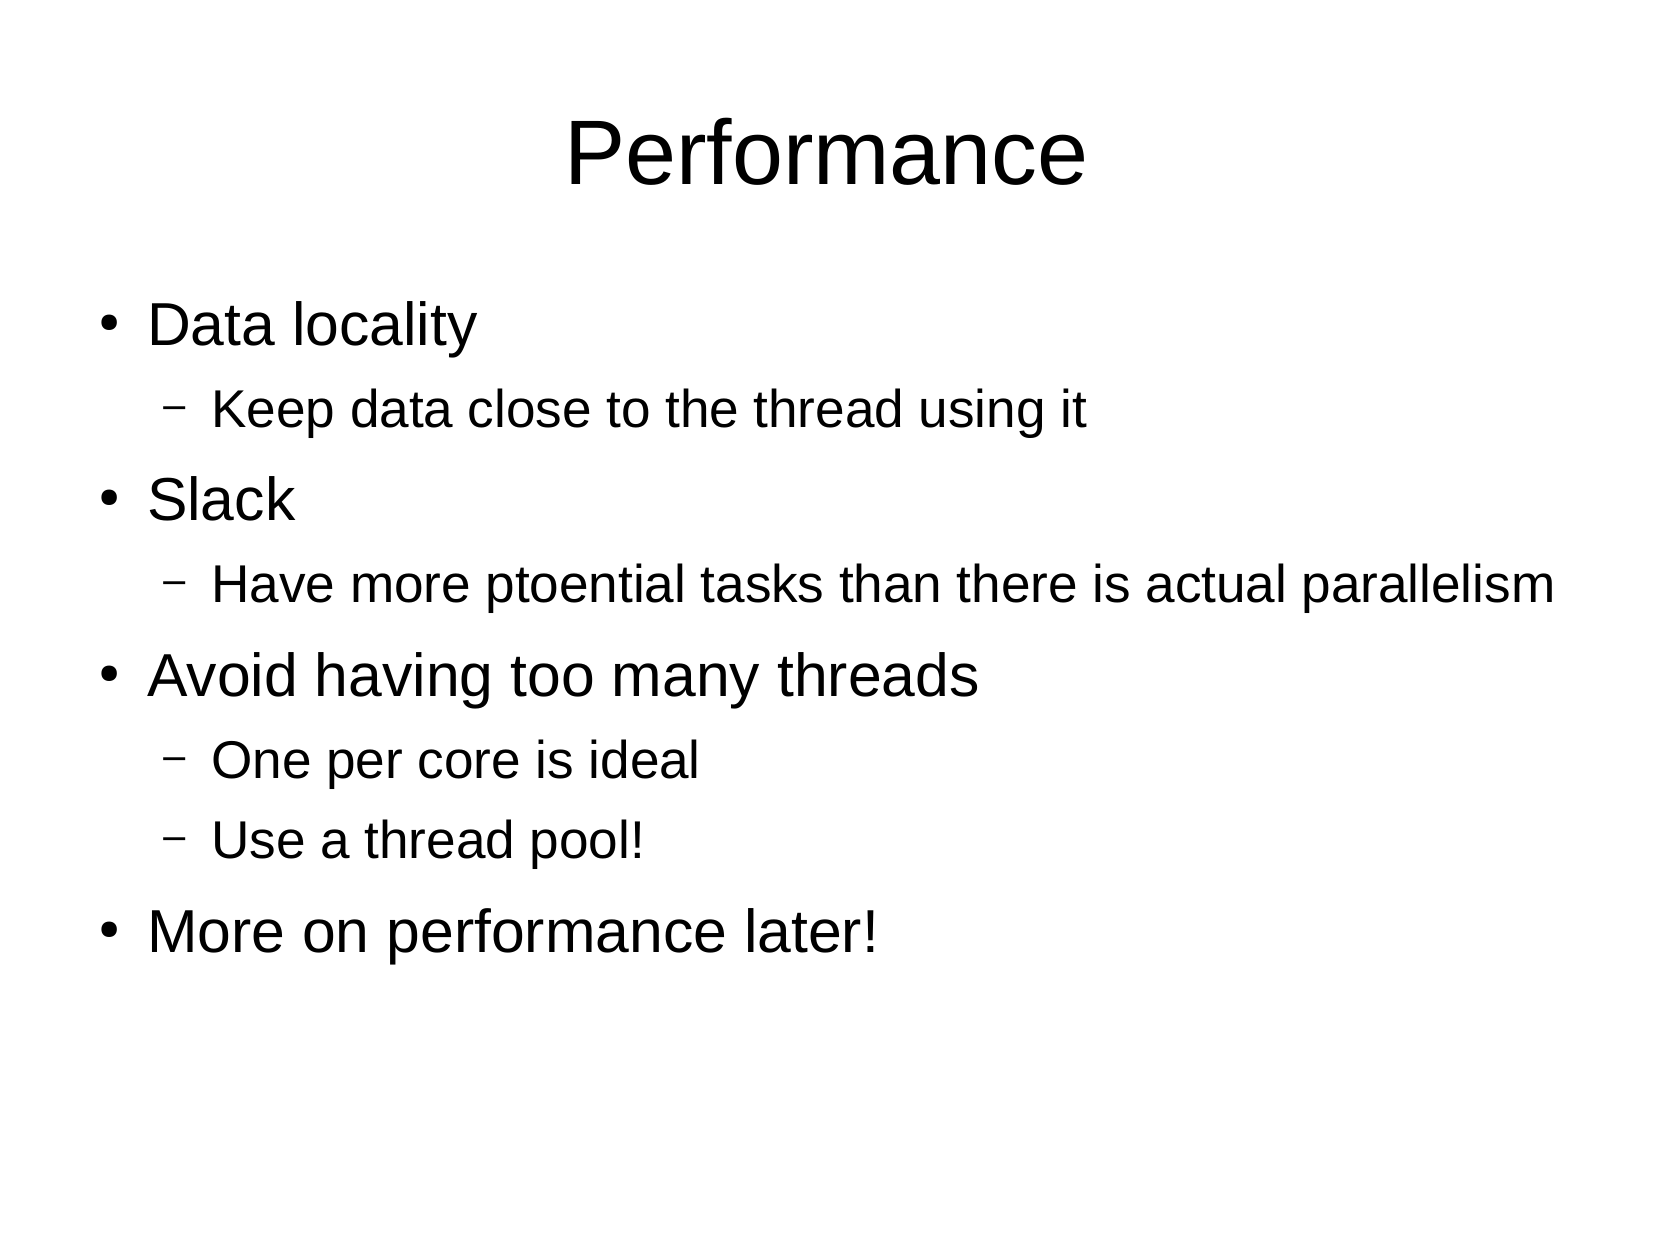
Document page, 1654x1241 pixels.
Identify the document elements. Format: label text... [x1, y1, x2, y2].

title Performance [82, 49, 1571, 257]
list Data locality Keep data close to the thread using it Slack Have more ptoential tasks than there is actual parallelism Avoid having too many threads One per core is ideal Use a thread pool! More on performance later! [82, 290, 1571, 1010]
